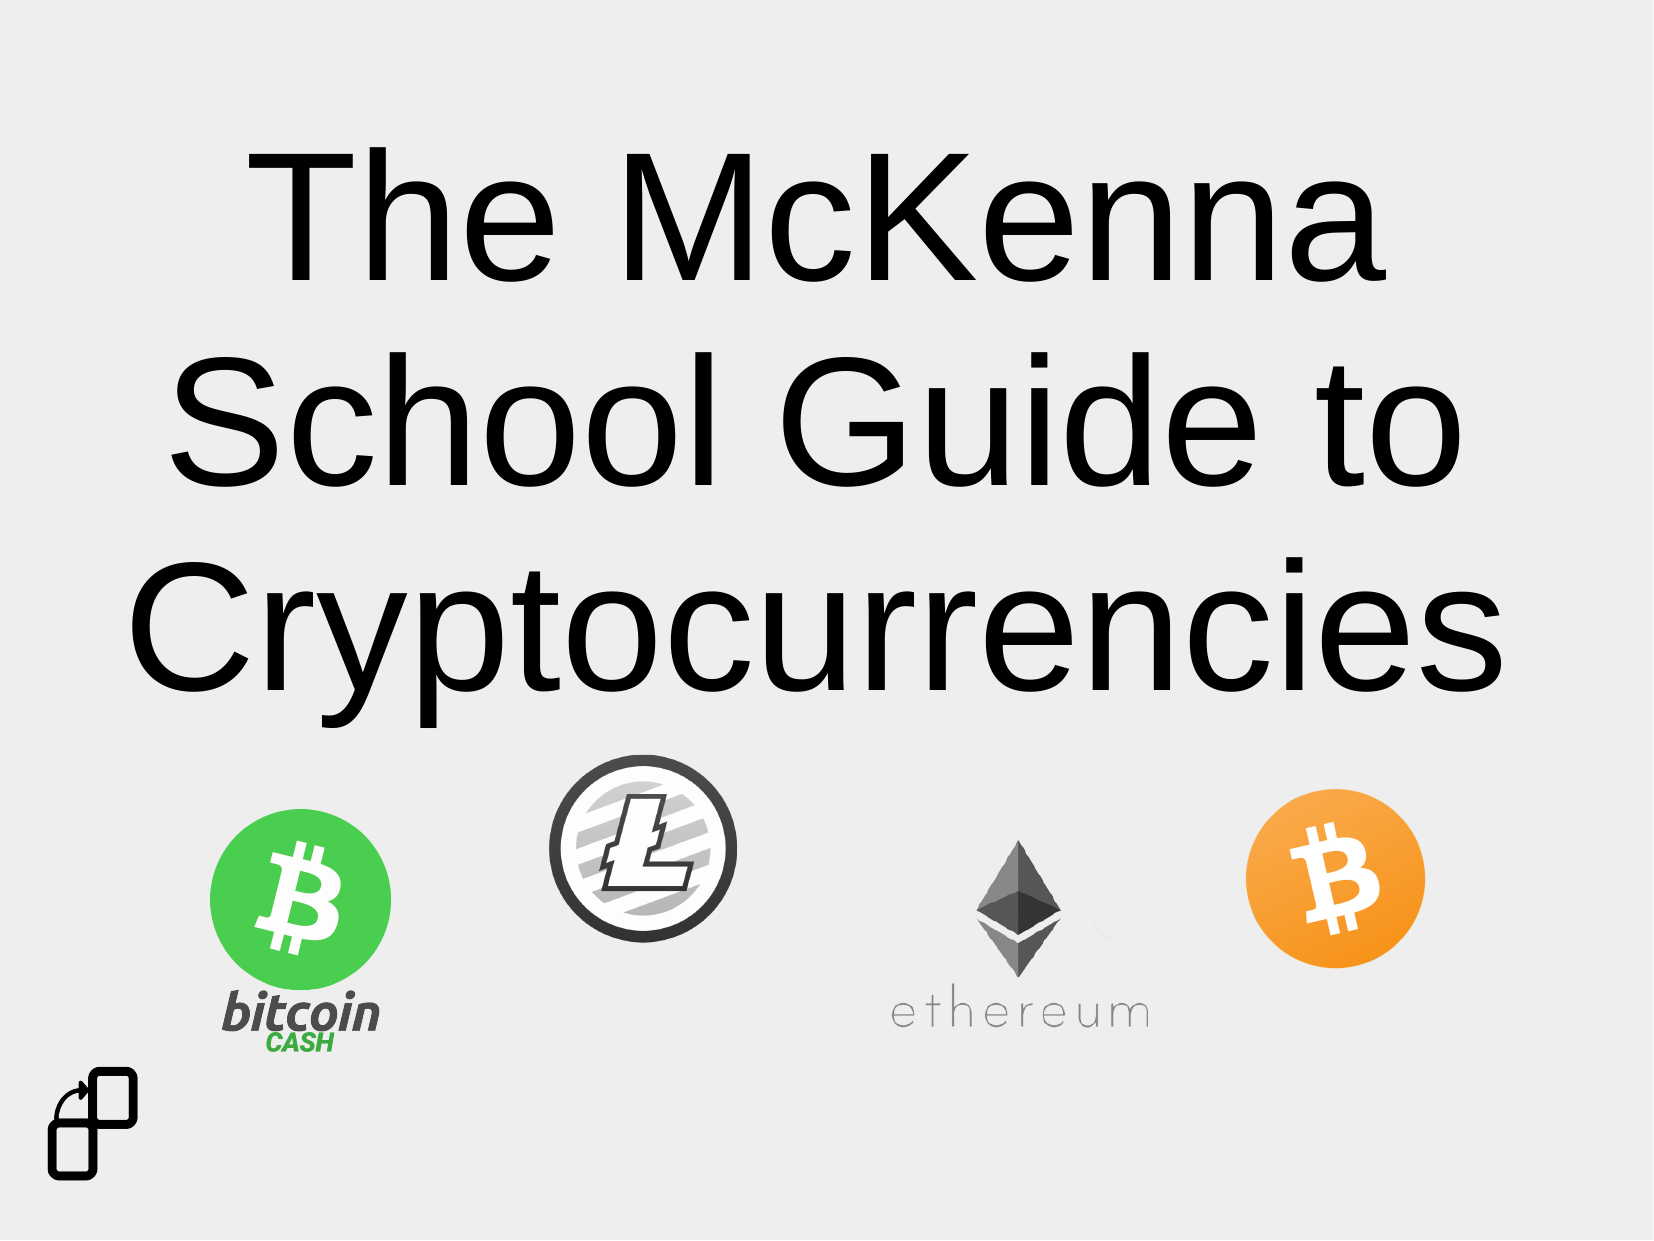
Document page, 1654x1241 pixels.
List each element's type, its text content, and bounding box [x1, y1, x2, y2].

picture [885, 809, 1156, 1081]
title The McKenna School Guide to Cryptocurrencies [64, 54, 1569, 790]
picture [210, 809, 391, 1053]
picture [1215, 758, 1456, 999]
picture [30, 1062, 153, 1186]
picture [415, 692, 871, 1006]
